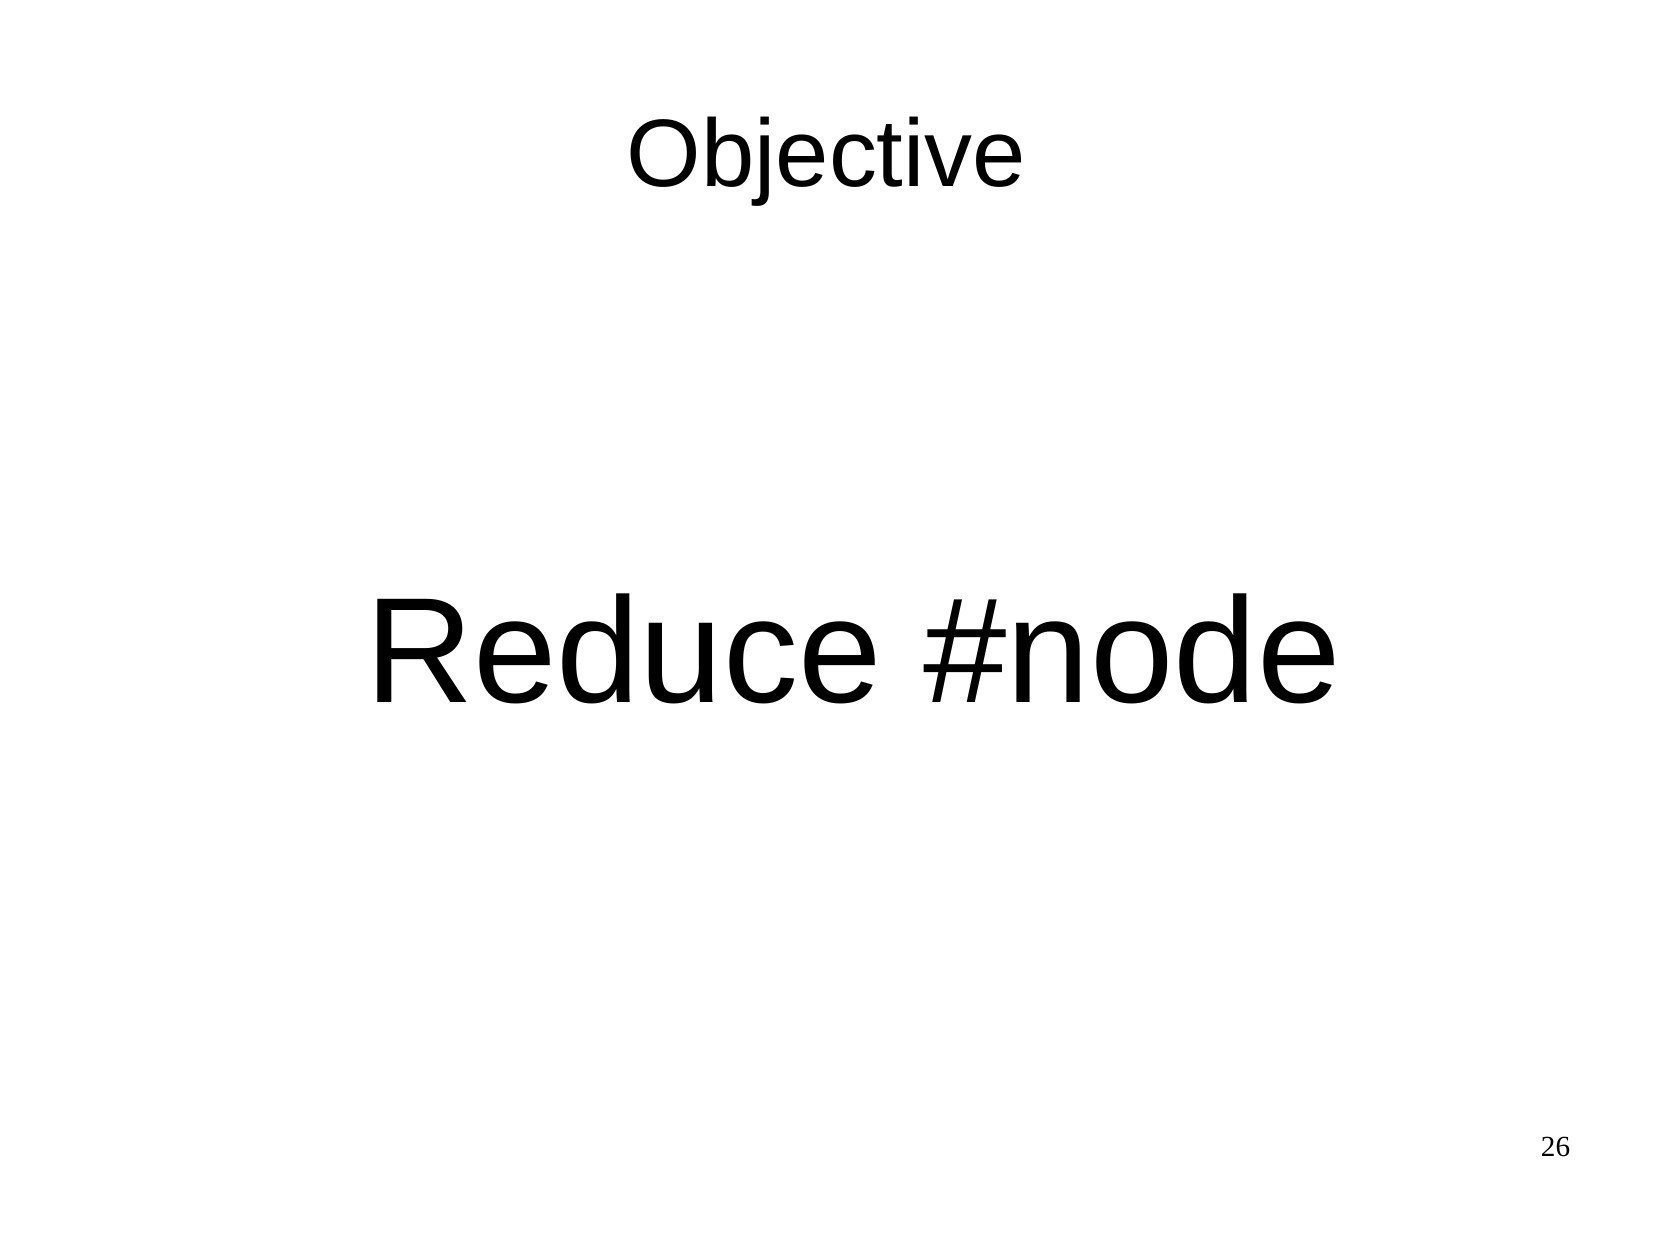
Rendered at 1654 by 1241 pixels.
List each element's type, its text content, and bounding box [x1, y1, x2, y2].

title Objective [82, 49, 1571, 257]
subtitle Reduce #node [82, 290, 1571, 1010]
